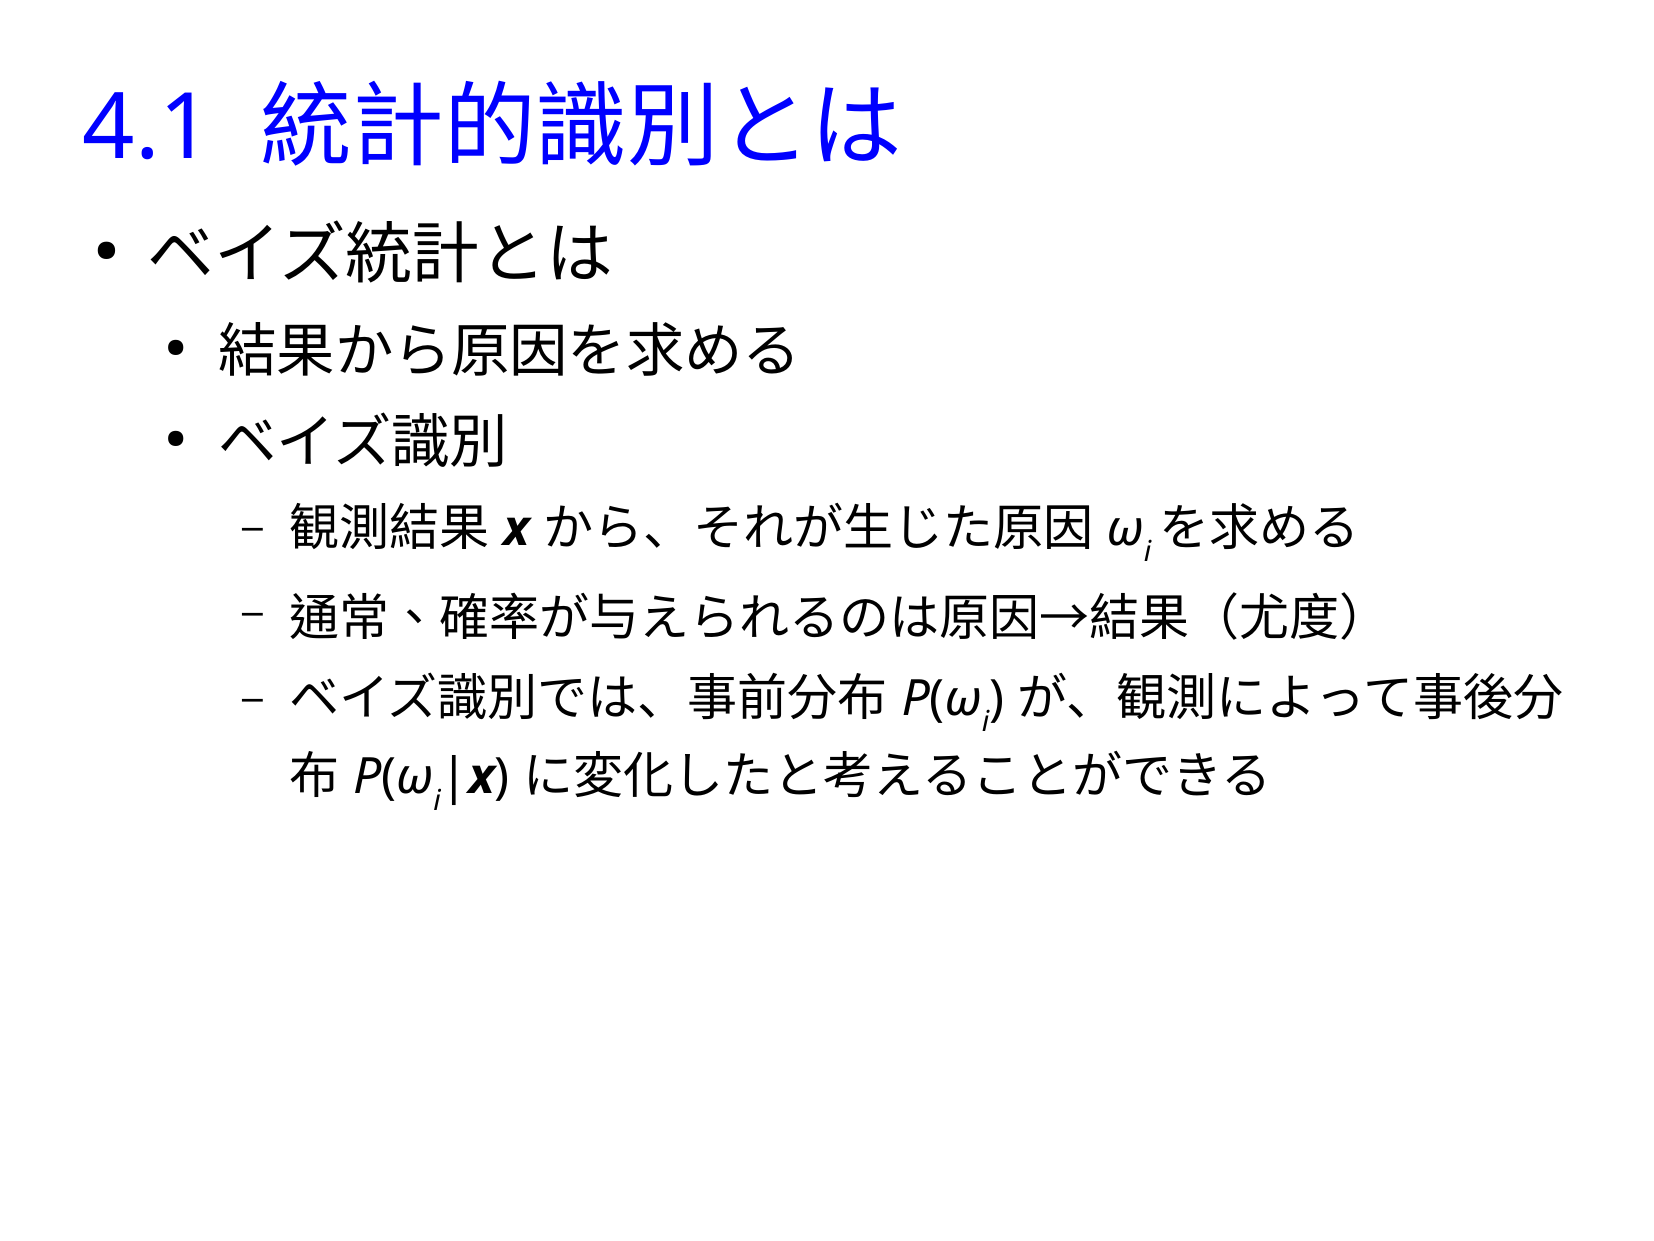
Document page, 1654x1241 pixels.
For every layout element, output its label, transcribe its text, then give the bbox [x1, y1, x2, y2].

list ベイズ統計とは 結果から原因を求める ベイズ識別 観測結果xから、それが生じた原因ωiを求める 通常、確率が与えられるのは原因→結果（尤度） ベイズ識別では、事前分布P(ωi)が、観測によって事後分布P(ωi|x)に変化したと考えることができる [76, 206, 1565, 1004]
title 4.1 統計的識別とは [82, 49, 1571, 198]
